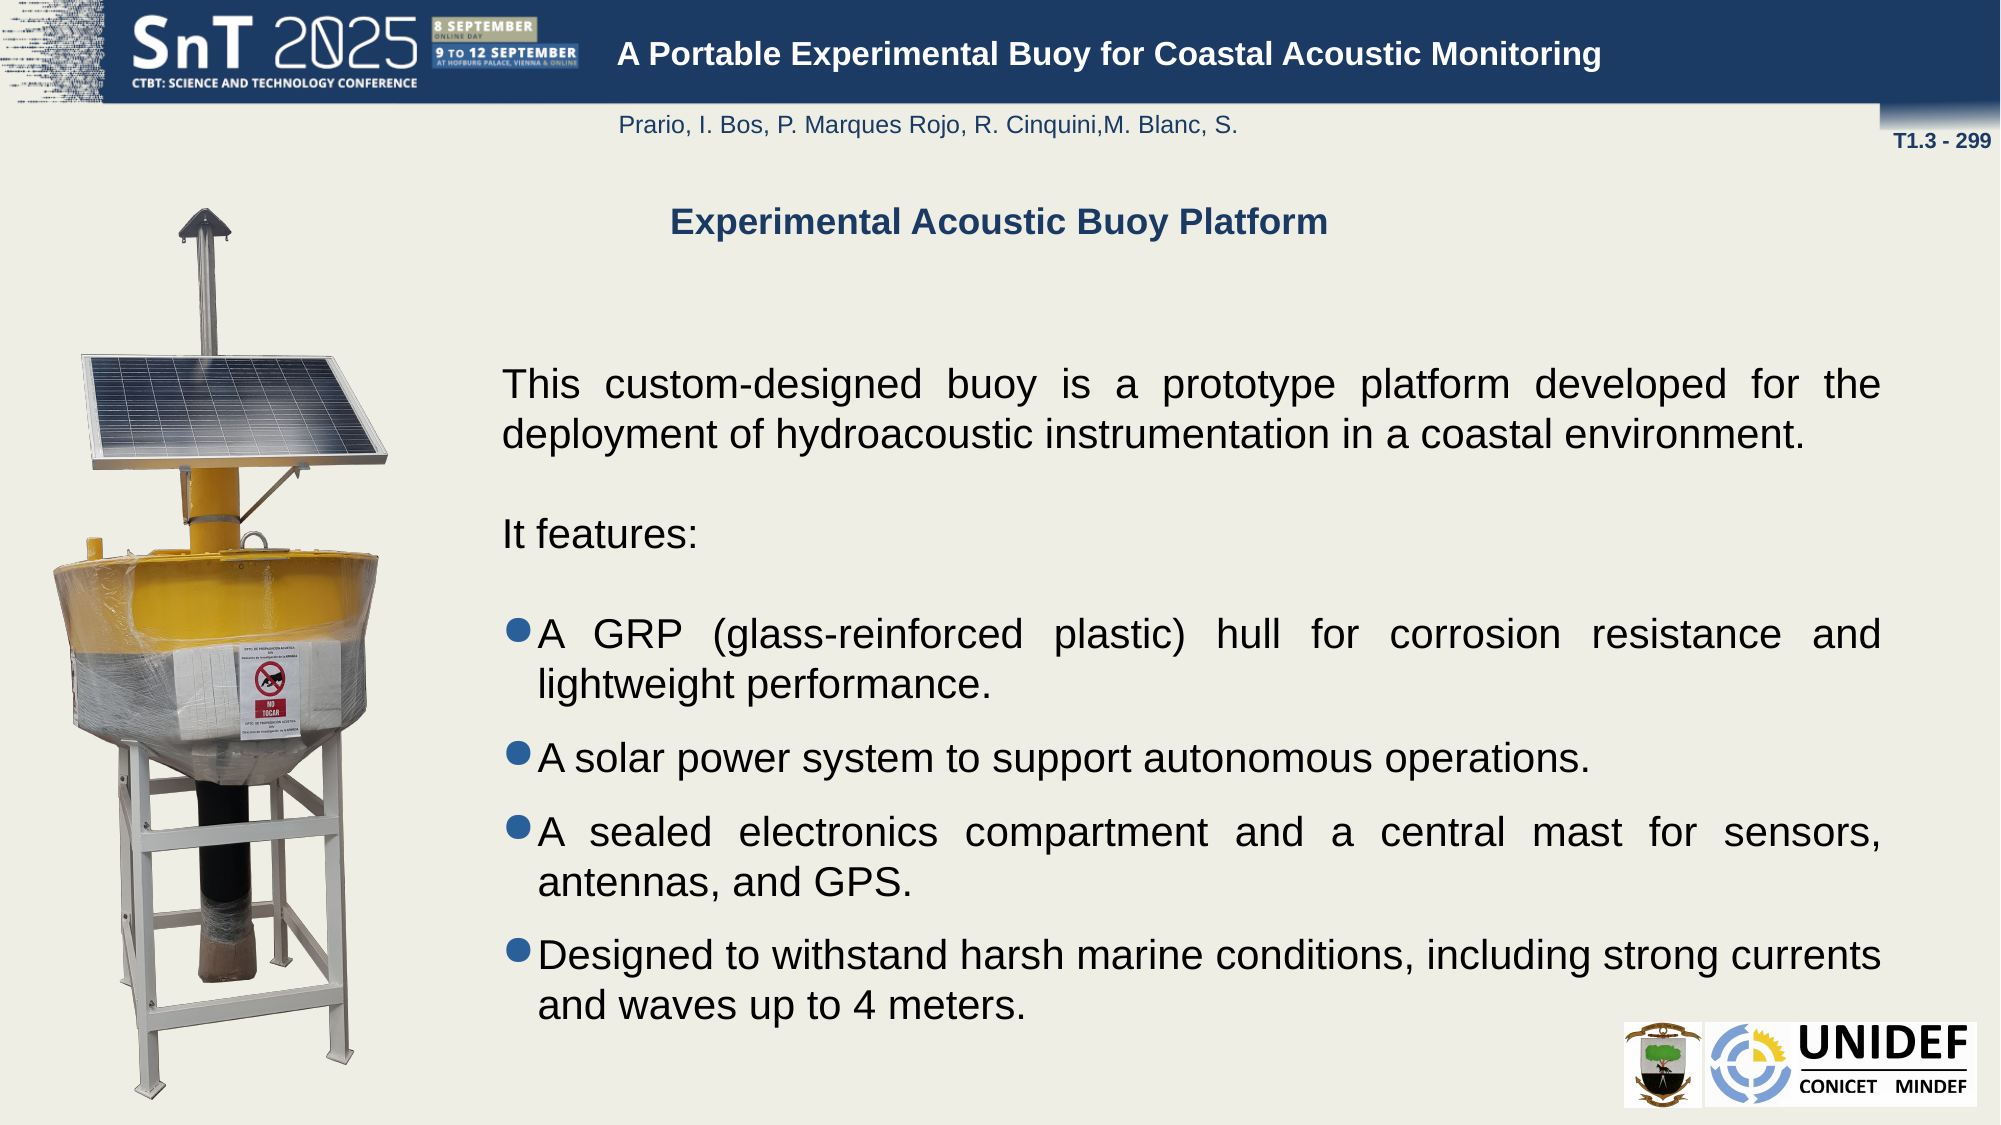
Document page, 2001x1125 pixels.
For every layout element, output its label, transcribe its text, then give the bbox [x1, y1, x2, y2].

text_box Prario, I. Bos, P. Marques Rojo, R. Cinquini,M. Blanc, S. [618, 108, 1869, 170]
text_box Experimental Acoustic Buoy Platform [26, 195, 1974, 250]
text_box A Portable Experimental Buoy for Coastal Acoustic Monitoring [616, 11, 1869, 93]
text_box This custom-designed buoy is a prototype platform developed for the deployment of hydroacoustic instrumentation in a coastal environment. It features: A GRP (glass-reinforced plastic) hull for corrosion resistance and lightweight performance. A solar power system to support autonomous operations. A sealed electronics compartment and a central mast for sensors, antennas, and GPS. Designed to withstand harsh marine conditions, including strong currents and waves up to 4 meters. [501, 356, 1883, 978]
picture [0, 0, 2001, 1125]
text_box T1.3 - 299 [1884, 0, 2000, 154]
